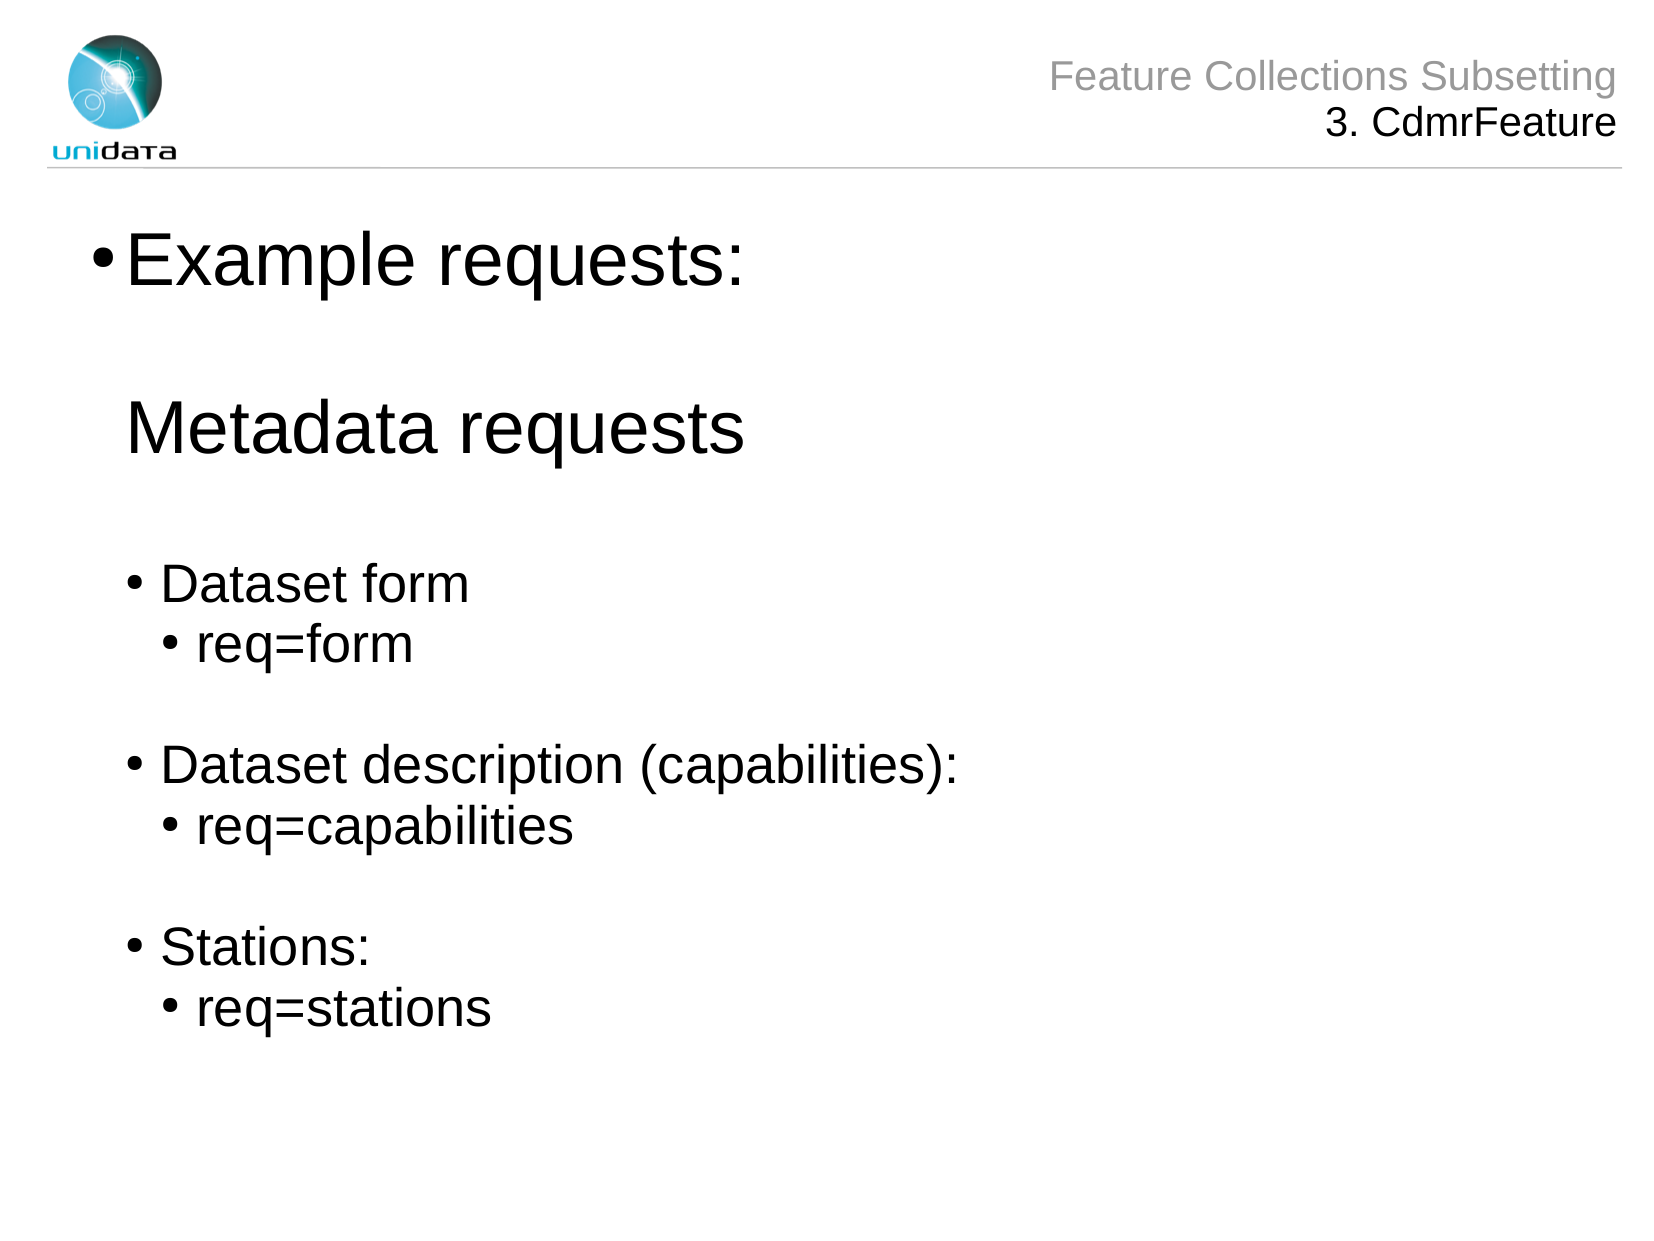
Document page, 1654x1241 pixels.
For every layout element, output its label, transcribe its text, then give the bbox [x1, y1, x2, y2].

text_box Example requests: Metadata requests Dataset form req=form Dataset description (capabilities): req=capabilities Stations: req=stations [75, 210, 1576, 1241]
picture [41, 23, 187, 174]
text_box Feature Collections Subsetting 3. CdmrFeature [980, 41, 1618, 158]
